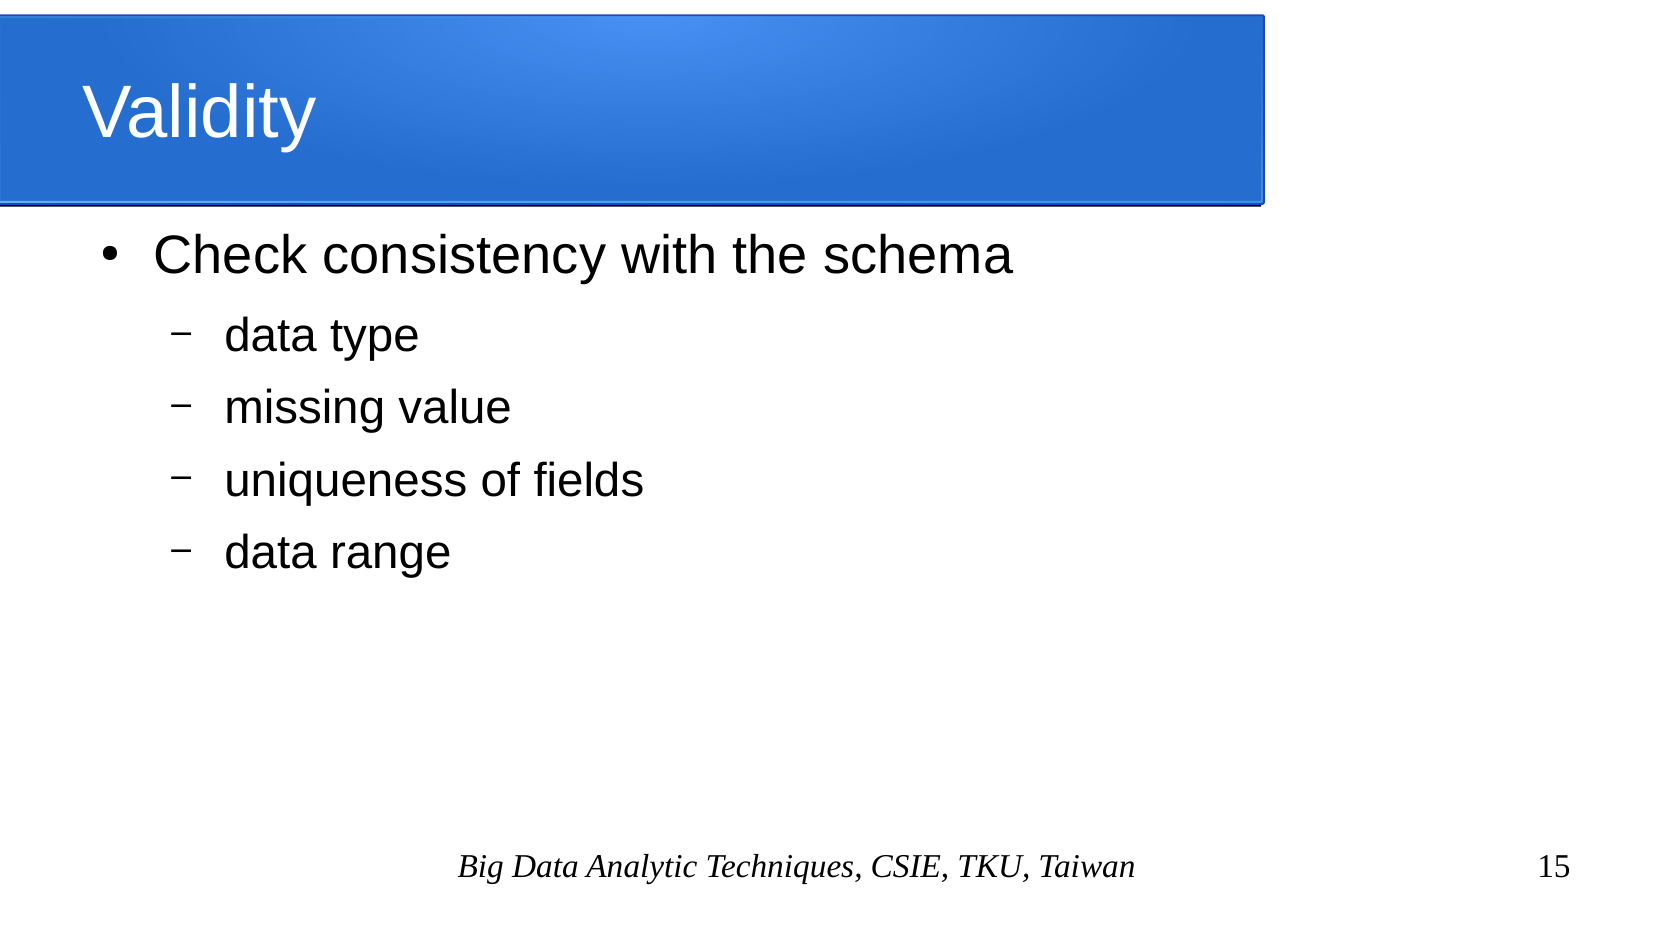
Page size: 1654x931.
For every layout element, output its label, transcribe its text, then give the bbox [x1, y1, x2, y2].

list Check consistency with the schema data type missing value uniqueness of fields data range [82, 224, 1571, 764]
title Validity [82, 35, 1235, 189]
